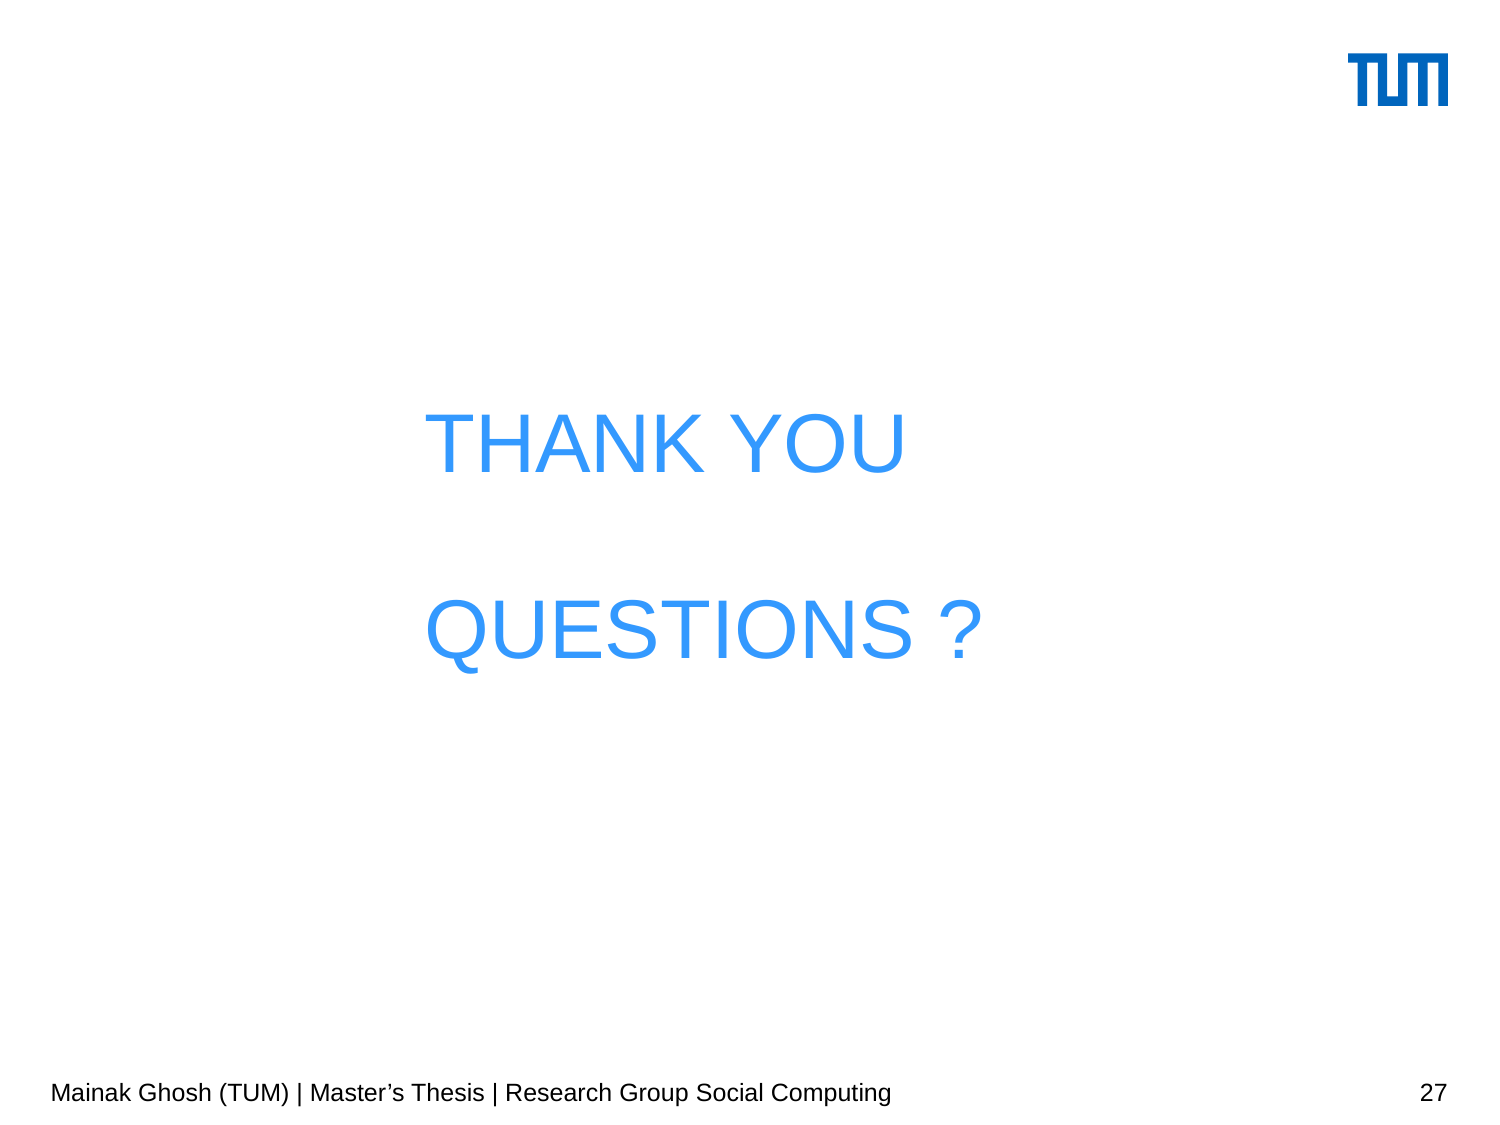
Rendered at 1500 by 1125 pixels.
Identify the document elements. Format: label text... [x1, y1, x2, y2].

text_box Mainak Ghosh (TUM) | Master’s Thesis | Research Group Social Computing [50, 1061, 1112, 1122]
slide_number <number> [1112, 1061, 1448, 1122]
text_box THANK YOU QUESTIONS ? [409, 389, 1295, 684]
